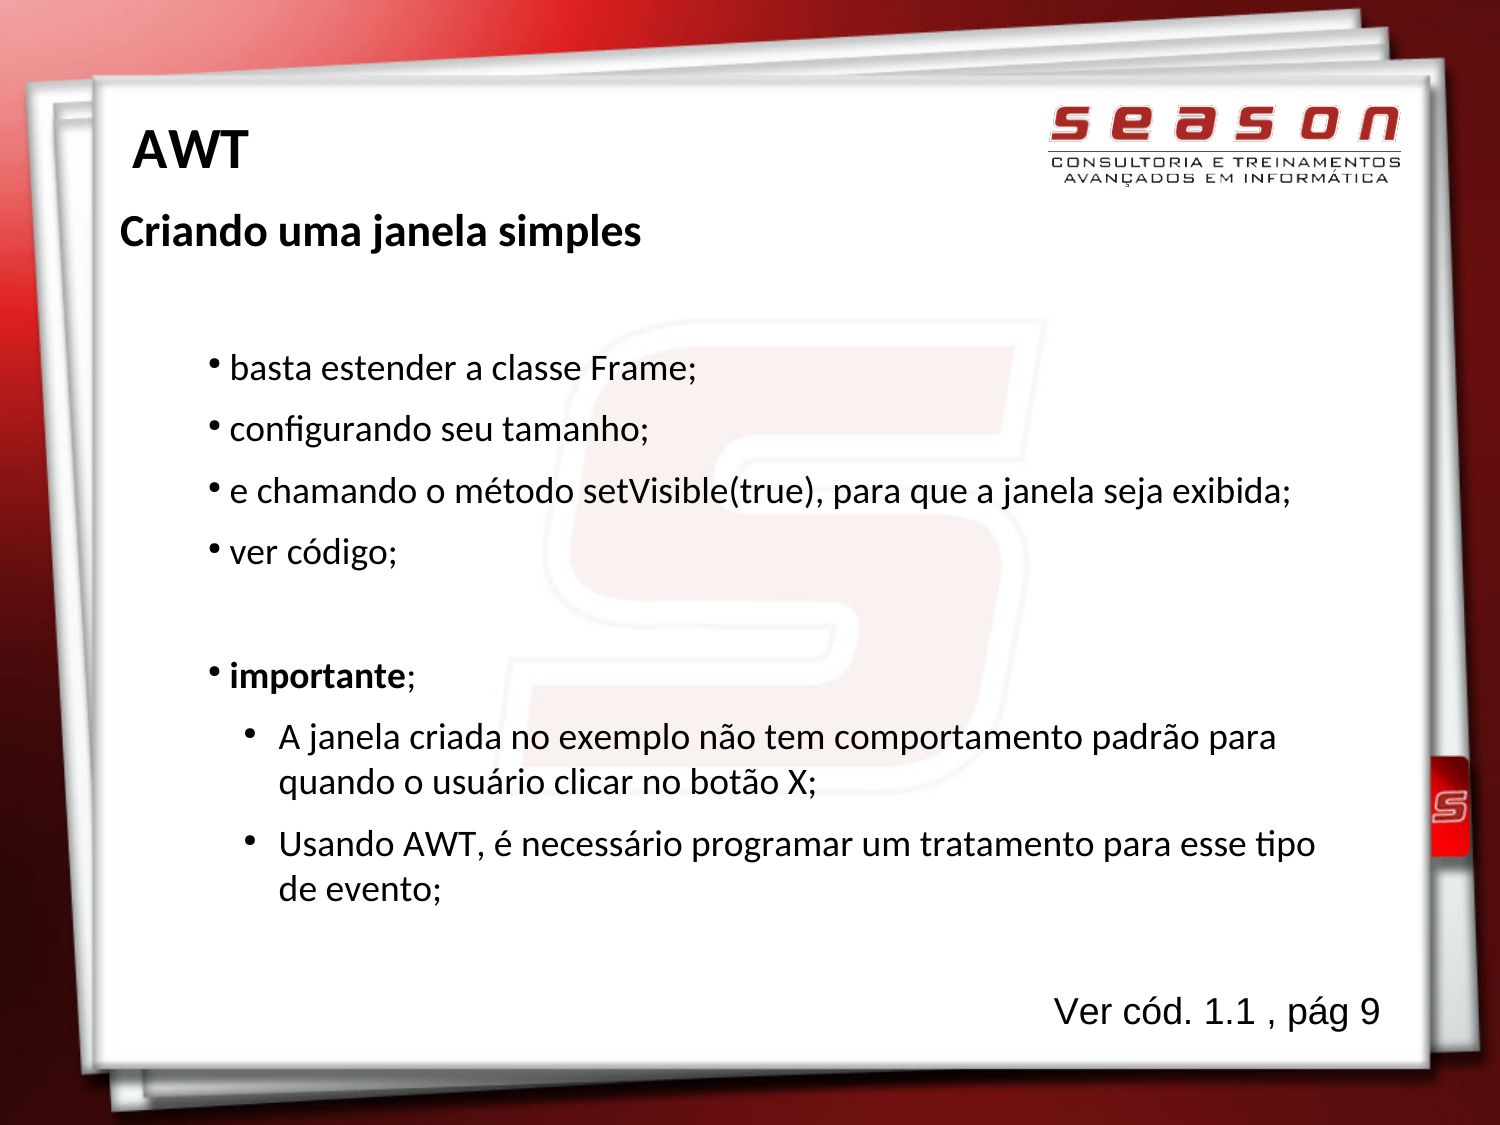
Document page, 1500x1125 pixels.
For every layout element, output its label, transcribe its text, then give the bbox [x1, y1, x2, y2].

title AWT [118, 33, 1394, 257]
picture [0, 0, 1500, 1125]
text_box Criando uma janela simples [119, 200, 1240, 256]
text_box basta estender a classe Frame; configurando seu tamanho; e chamando o método setVisible(true), para que a janela seja exibida; ver código; importante; A janela criada no exemplo não tem comportamento padrão para quando o usuário clicar no botão X; Usando AWT, é necessário programar um tratamento para esse tipo de evento; [207, 319, 1328, 932]
text_box Ver cód. 1.1 , pág 9 [708, 979, 1396, 1040]
